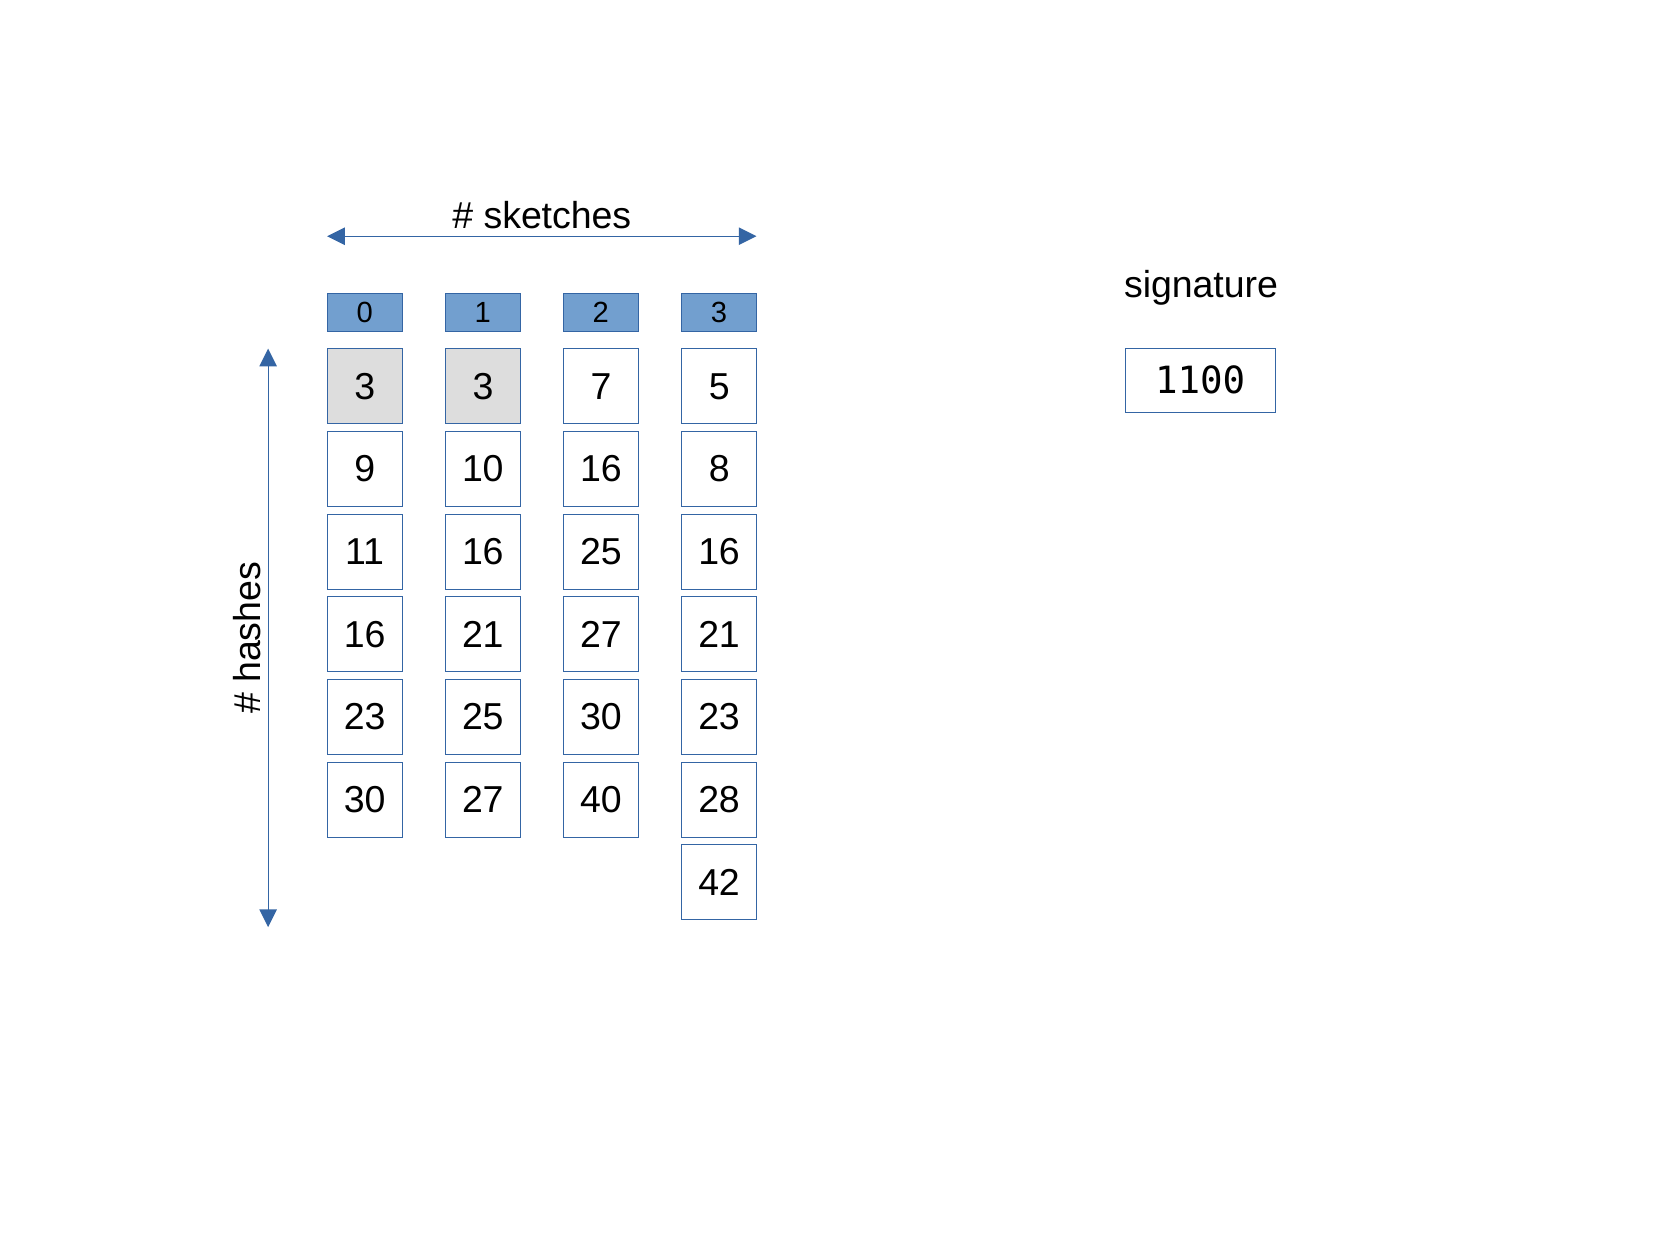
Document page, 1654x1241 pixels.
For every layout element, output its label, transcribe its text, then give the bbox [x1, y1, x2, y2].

text_box 27 [445, 762, 521, 838]
text_box 27 [563, 596, 639, 672]
text_box 3 [327, 348, 403, 424]
text_box 21 [681, 596, 757, 672]
text_box 7 [563, 348, 639, 424]
text_box 16 [327, 596, 403, 672]
text_box 3 [681, 293, 757, 332]
text_box 2 [563, 293, 639, 332]
text_box 1100 [1125, 348, 1276, 413]
text_box 25 [445, 679, 521, 755]
text_box 5 [681, 348, 757, 424]
text_box 9 [327, 431, 403, 507]
text_box 21 [445, 596, 521, 672]
text_box 23 [681, 679, 757, 755]
text_box signature [1032, 246, 1370, 322]
text_box 0 [327, 293, 403, 332]
text_box 11 [327, 514, 403, 590]
text_box 16 [445, 514, 521, 590]
text_box 10 [445, 431, 521, 507]
text_box 16 [563, 431, 639, 507]
text_box 23 [327, 679, 403, 755]
text_box 30 [327, 762, 403, 838]
text_box 42 [681, 844, 757, 920]
text_box 25 [563, 514, 639, 590]
text_box 40 [563, 762, 639, 838]
text_box 30 [563, 679, 639, 755]
text_box 28 [681, 762, 757, 838]
text_box 1 [445, 293, 521, 332]
text_box 8 [681, 431, 757, 507]
text_box 3 [445, 348, 521, 424]
text_box 16 [681, 514, 757, 590]
